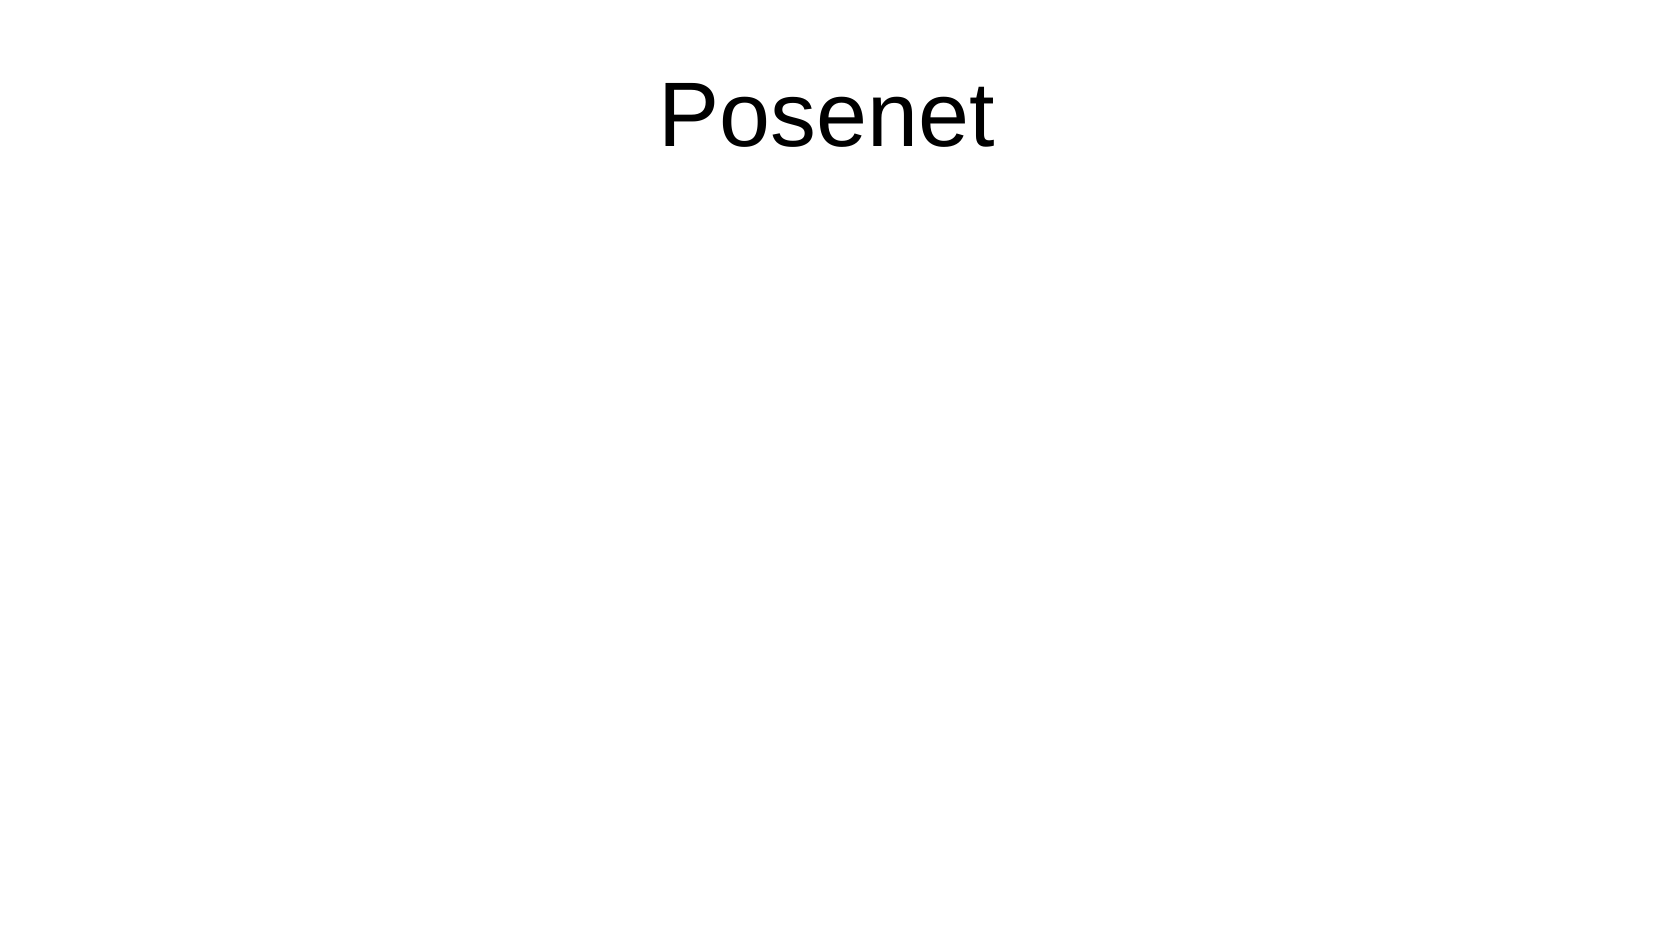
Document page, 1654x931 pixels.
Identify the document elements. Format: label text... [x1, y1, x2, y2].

title Posenet [82, 37, 1571, 193]
